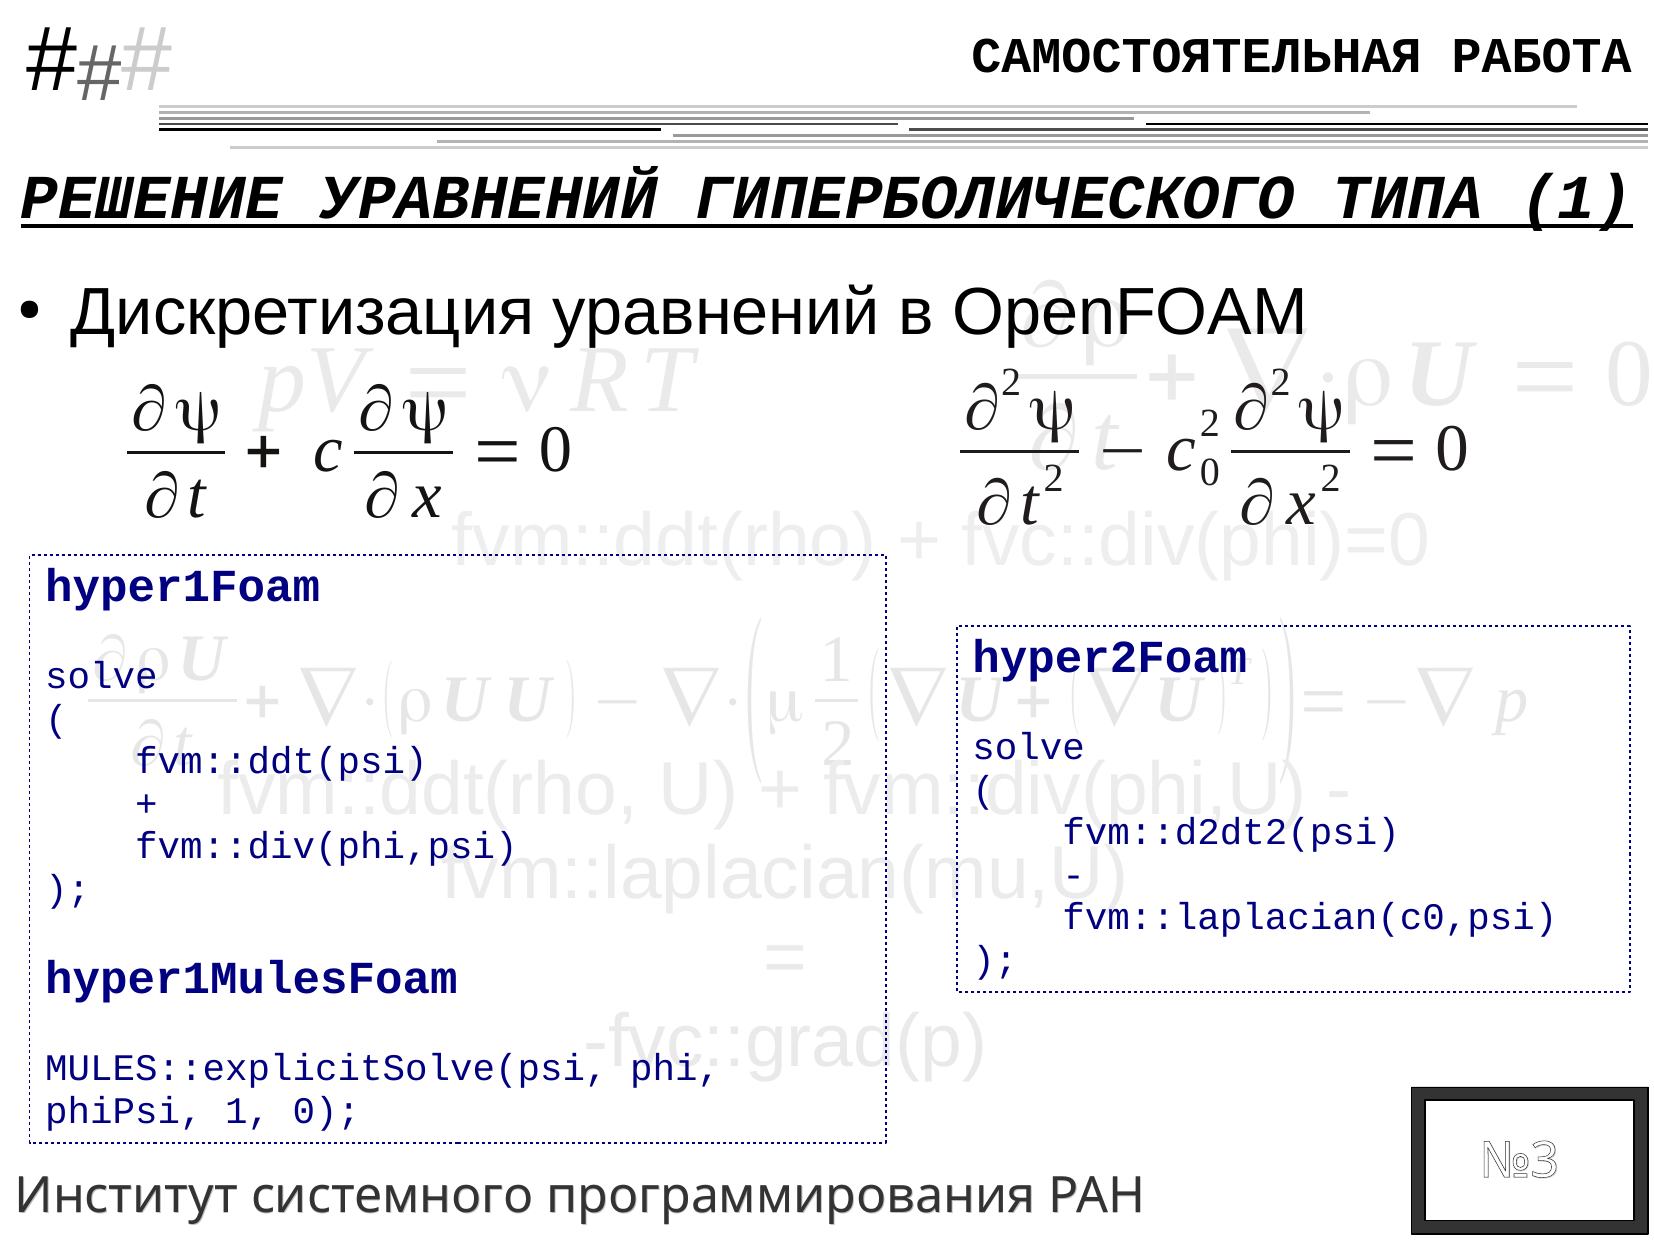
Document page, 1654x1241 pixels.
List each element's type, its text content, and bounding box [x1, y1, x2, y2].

chart [950, 360, 1477, 540]
text_box hyper2Foam solve ( fvm::d2dt2(psi) - fvm::laplacian(c0,psi) ); [956, 626, 1630, 993]
chart [118, 372, 579, 532]
text_box hyper1Foam solve ( fvm::ddt(psi) + fvm::div(phi,psi) ); hyper1MulesFoam MULES::explicitSolve(psi, phi, phiPsi, 1, 0); [29, 555, 886, 1143]
title РЕШЕНИЕ УРАВНЕНИЙ ГИПЕРБОЛИЧЕСКОГО ТИПА (1) [0, 147, 1654, 257]
list Дискретизация уравнений в OpenFOAM [0, 274, 1654, 1093]
